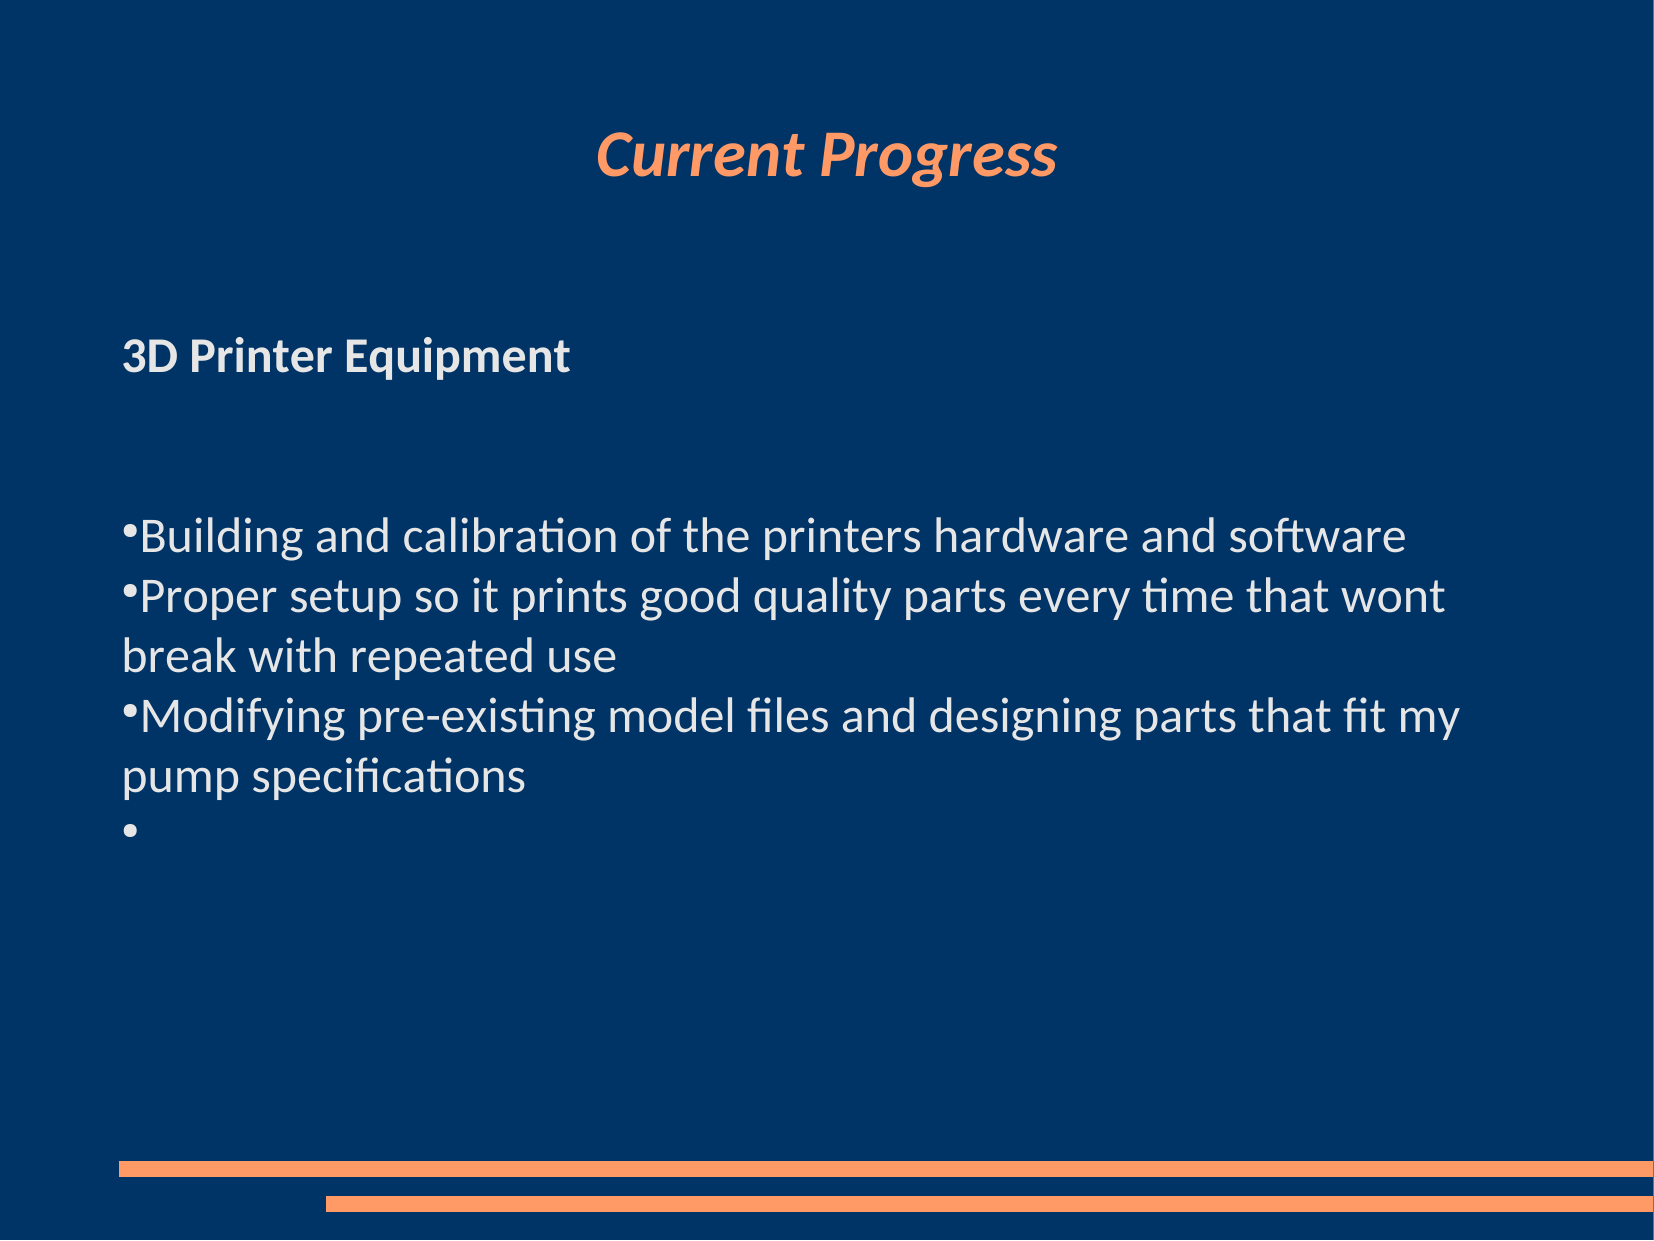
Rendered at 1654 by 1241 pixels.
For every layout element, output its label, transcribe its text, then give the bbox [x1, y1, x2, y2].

title Current Progress [121, 46, 1534, 254]
list 3D Printer Equipment Building and calibration of the printers hardware and software Proper setup so it prints good quality parts every time that wont break with repeated use Modifying pre-existing model files and designing parts that fit my pump specifications [121, 322, 1561, 1132]
